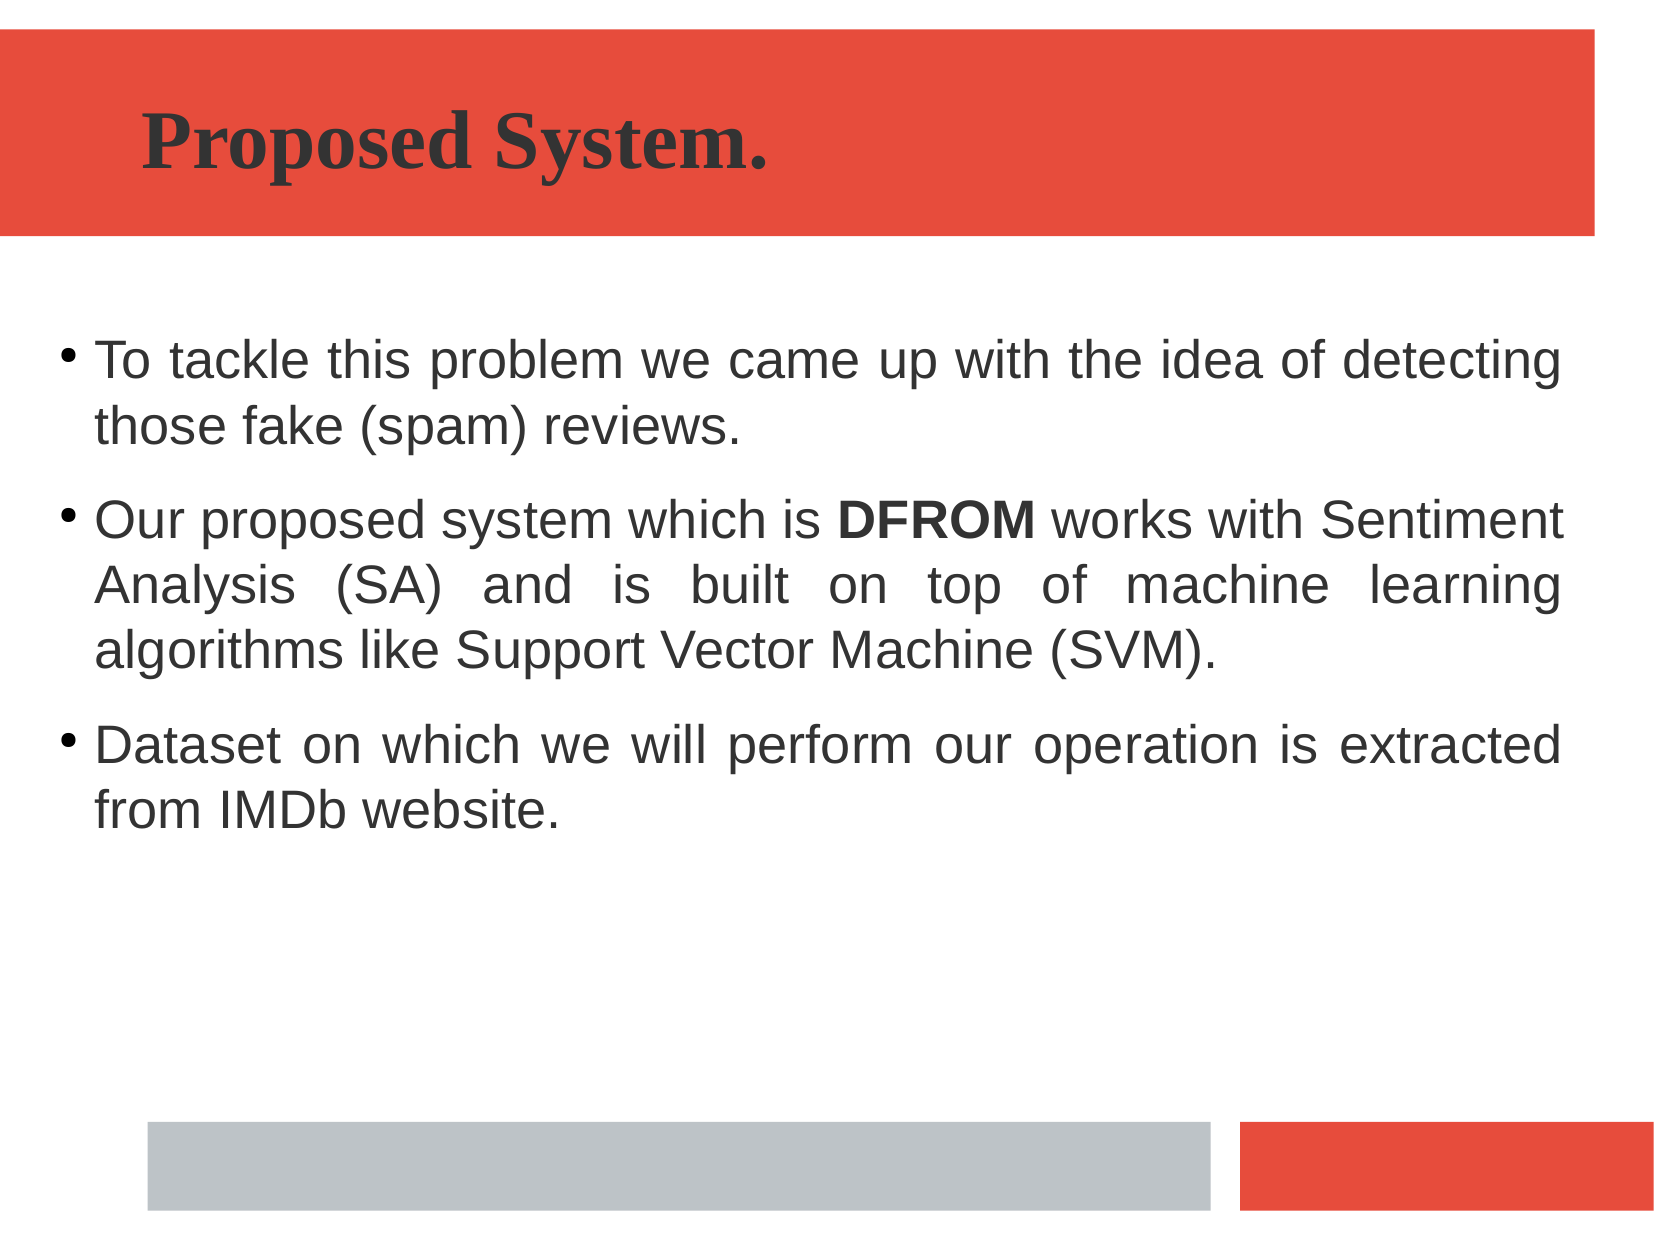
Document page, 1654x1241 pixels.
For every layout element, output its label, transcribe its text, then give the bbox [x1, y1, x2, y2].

list To tackle this problem we came up with the idea of detecting those fake (spam) reviews. Our proposed system which is DFROM works with Sentiment Analysis (SA) and is built on top of machine learning algorithms like Support Vector Machine (SVM). Dataset on which we will perform our operation is extracted from IMDb website. [59, 324, 1566, 1093]
text_box Proposed System. [141, 31, 1595, 239]
